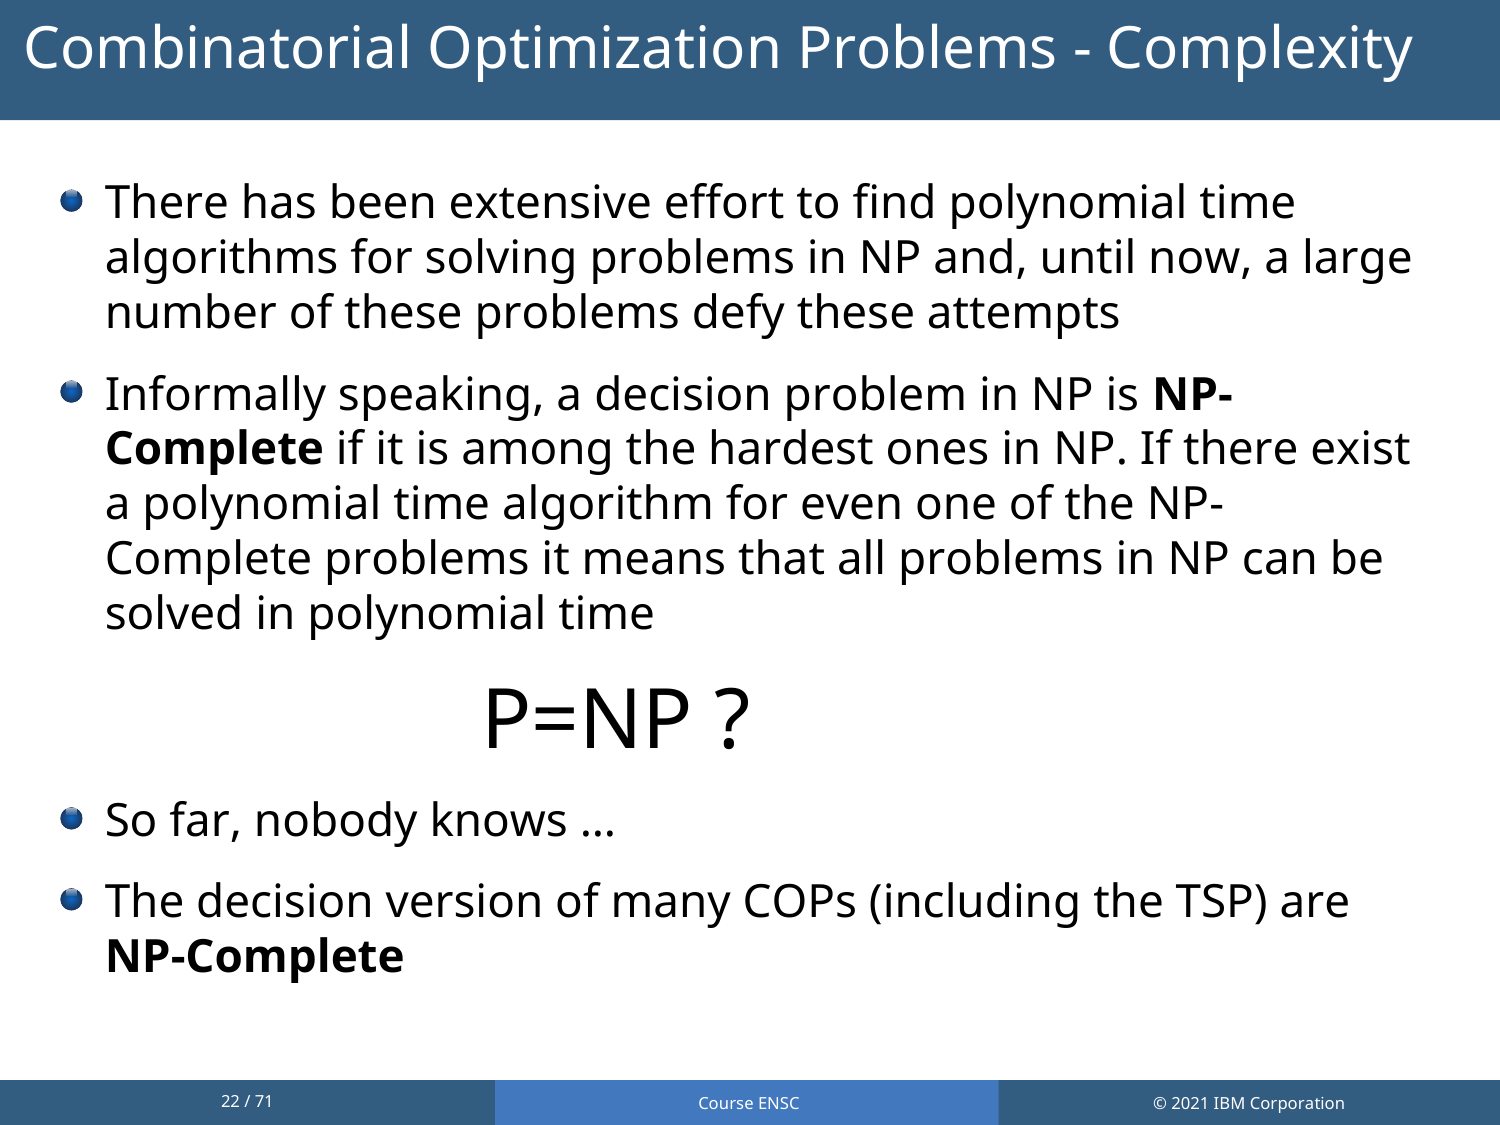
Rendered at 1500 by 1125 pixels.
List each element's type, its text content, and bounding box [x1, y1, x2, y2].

list There has been extensive effort to find polynomial time algorithms for solving problems in NP and, until now, a large number of these problems defy these attempts Informally speaking, a decision problem in NP is NP-Complete if it is among the hardest ones in NP. If there exist a polynomial time algorithm for even one of the NP-Complete problems it means that all problems in NP can be solved in polynomial time P=NP ? So far, nobody knows … The decision version of many COPs (including the TSP) are NP-Complete [45, 165, 1441, 1071]
title Combinatorial Optimization Problems - Complexity [0, 0, 1500, 121]
